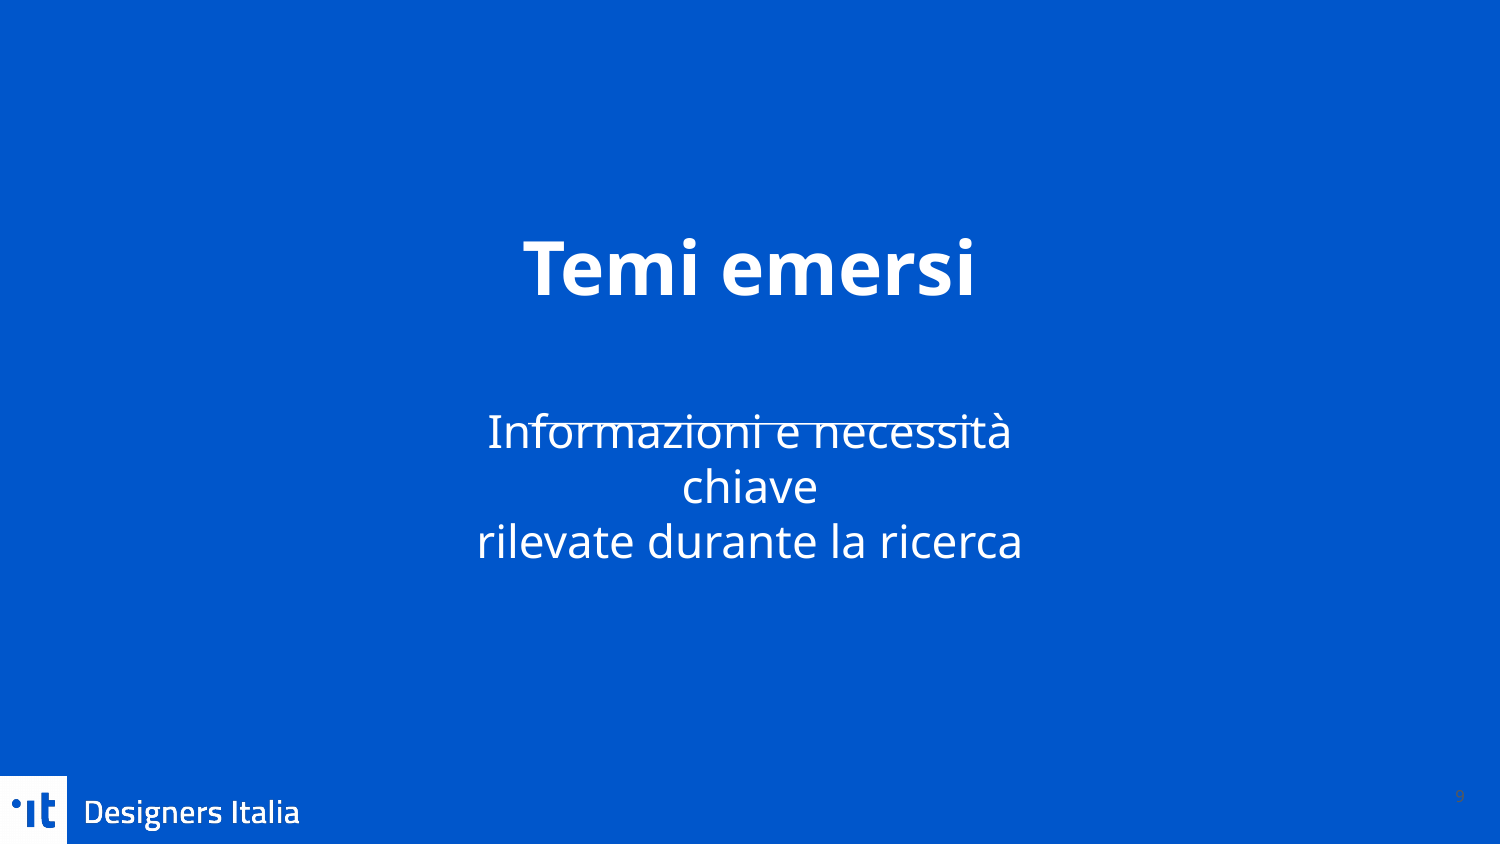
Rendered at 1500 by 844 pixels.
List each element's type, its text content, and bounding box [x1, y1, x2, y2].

text_box Informazioni e necessità chiave rilevate durante la ricerca [401, 462, 1099, 508]
text_box Temi emersi [148, 155, 1351, 376]
picture [0, 776, 317, 844]
slide_number <number> [1389, 764, 1480, 830]
